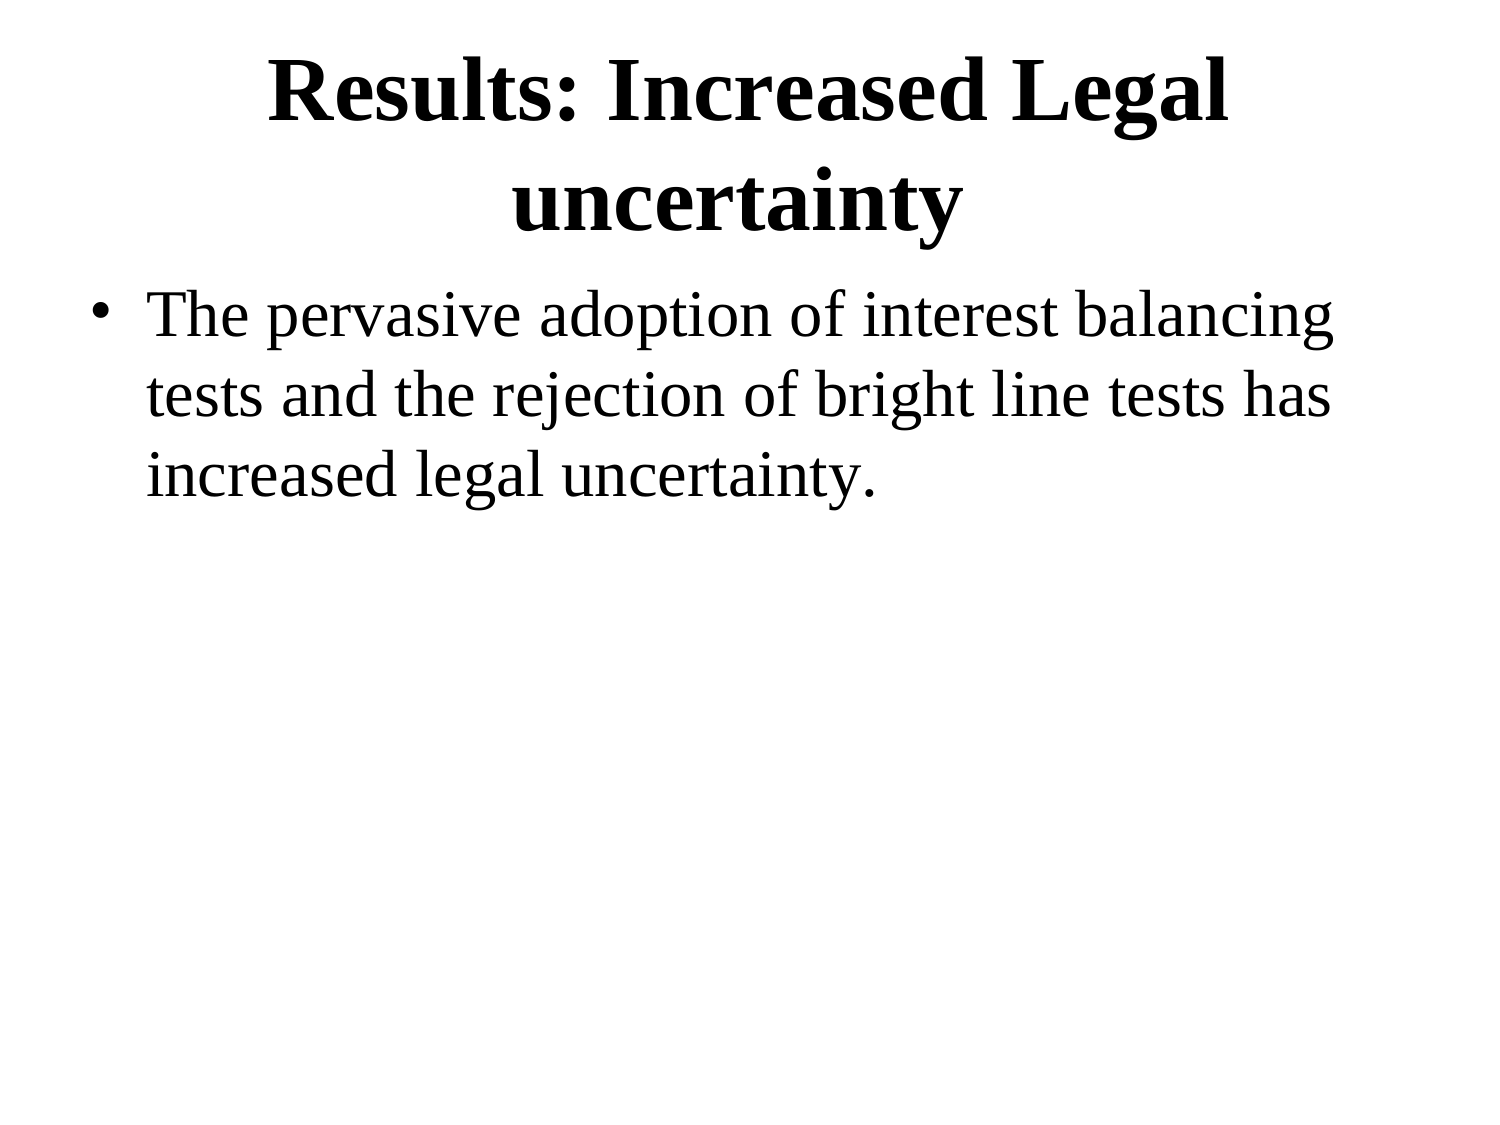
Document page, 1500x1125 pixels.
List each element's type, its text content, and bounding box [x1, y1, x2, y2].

list The pervasive adoption of interest balancing tests and the rejection of bright line tests has increased legal uncertainty. [75, 262, 1426, 1005]
title Results: Increased Legal uncertainty [75, 45, 1426, 233]
